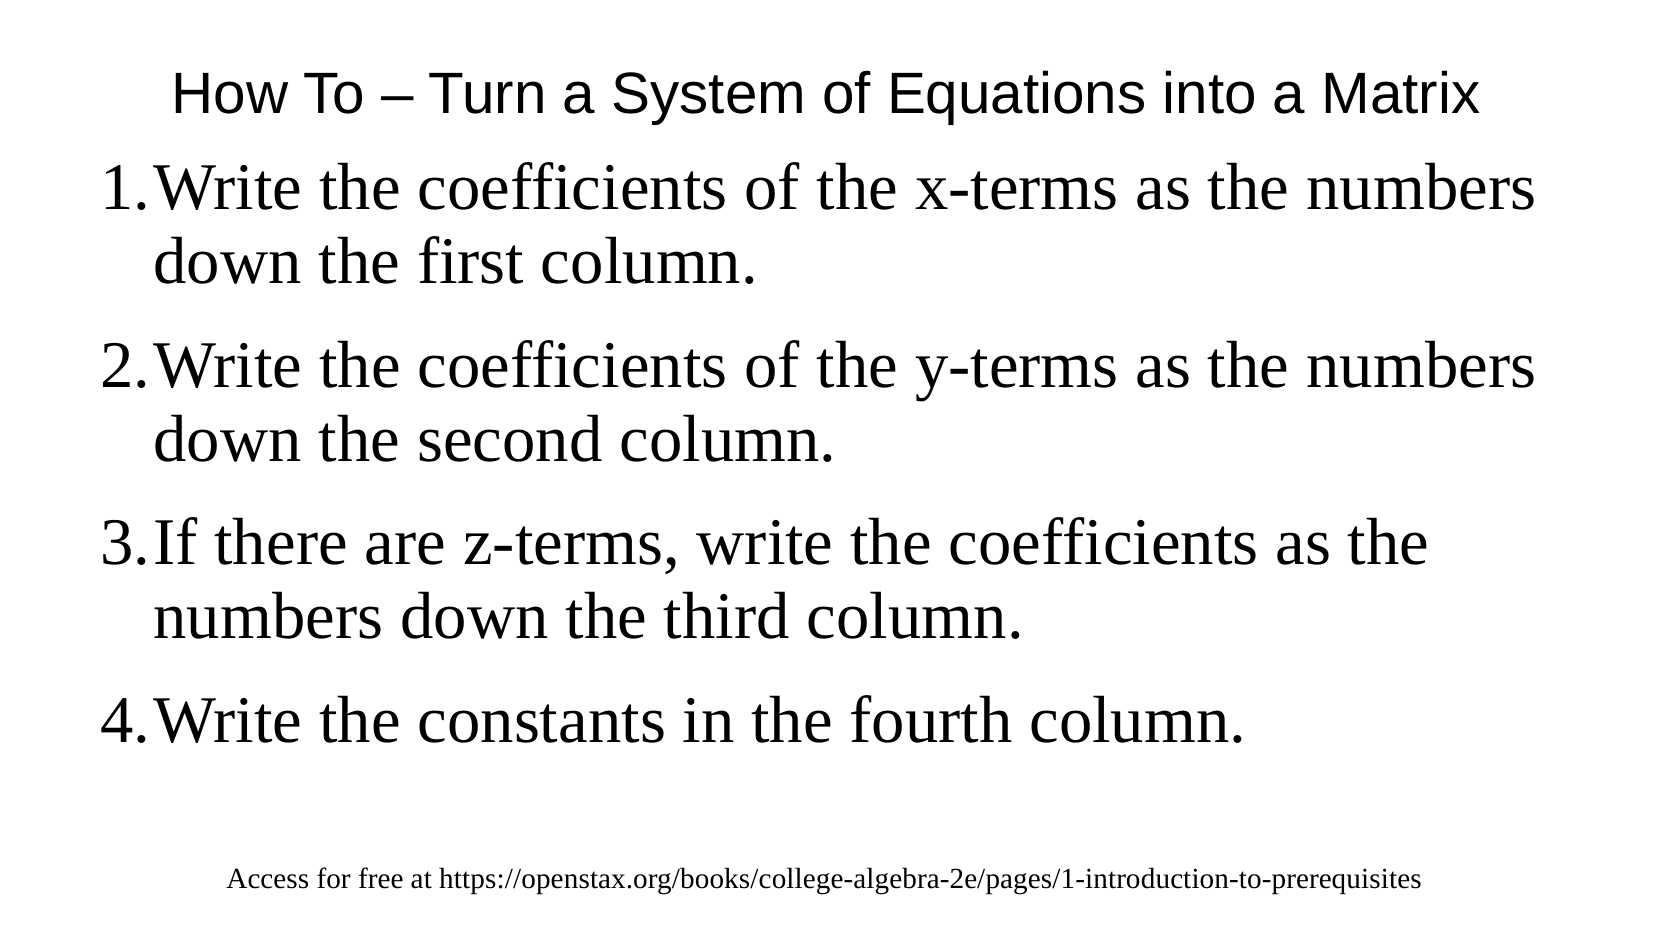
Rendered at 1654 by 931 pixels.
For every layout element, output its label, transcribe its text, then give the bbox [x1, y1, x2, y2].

title How To – Turn a System of Equations into a Matrix [82, 37, 1571, 150]
list Write the coefficients of the x-terms as the numbers down the first column. Write the coefficients of the y-terms as the numbers down the second column. If there are z-terms, write the coefficients as the numbers down the third column. Write the constants in the fourth column. [82, 150, 1571, 826]
chart [726, 415, 935, 520]
